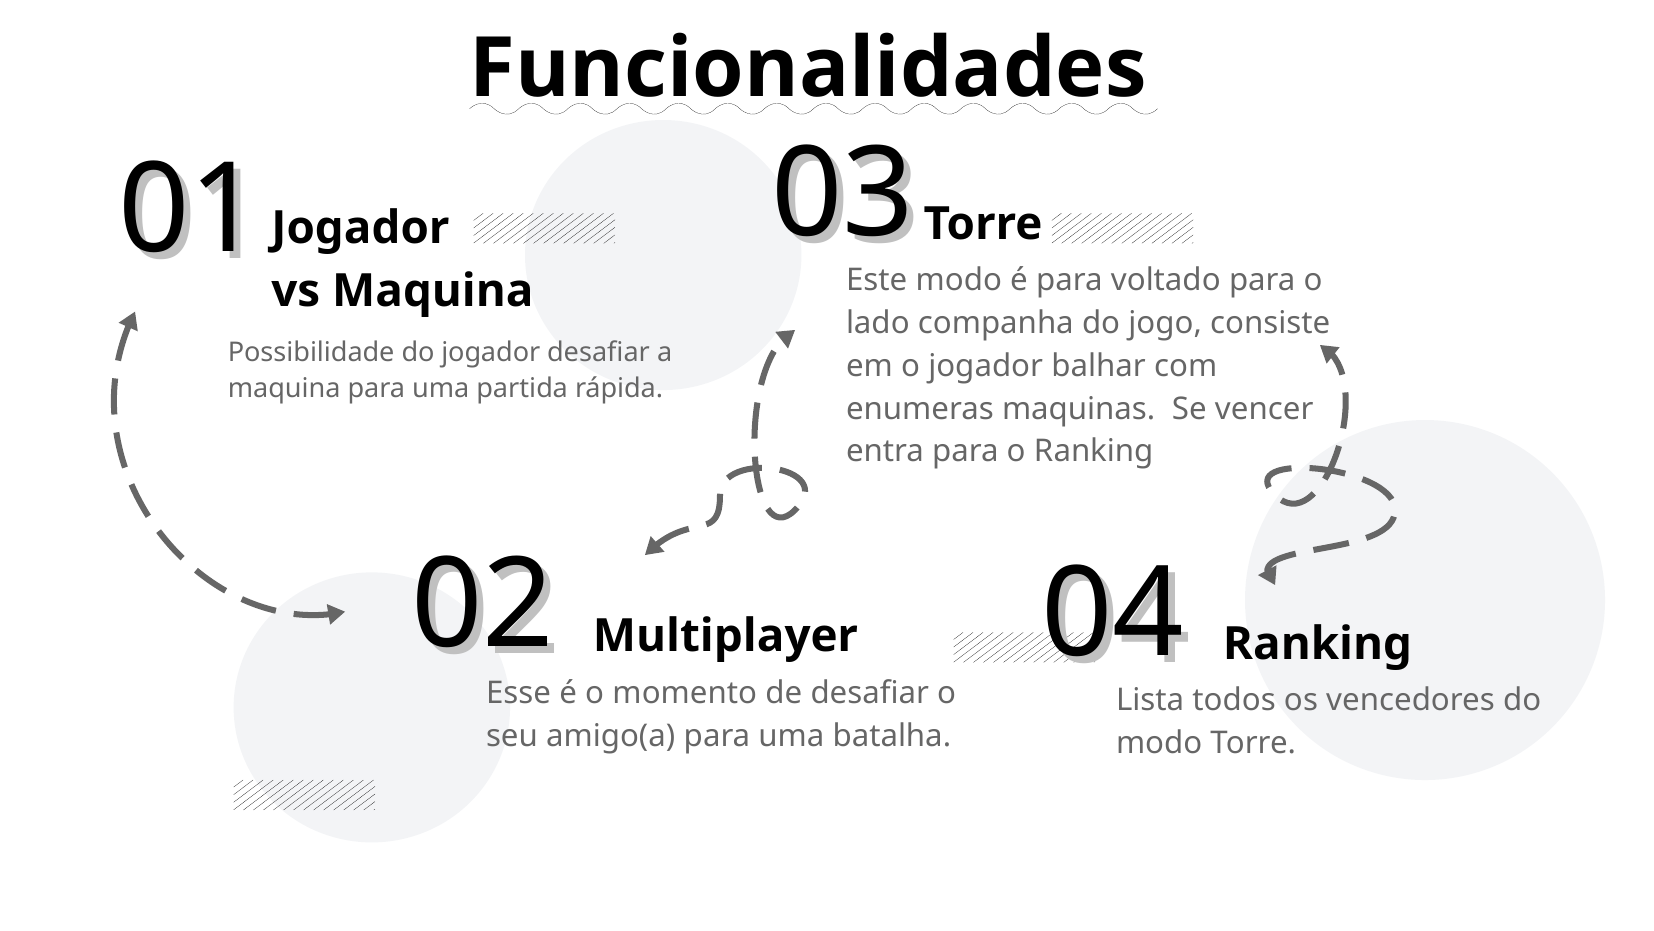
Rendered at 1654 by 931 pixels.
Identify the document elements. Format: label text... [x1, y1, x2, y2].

text_box 03 [756, 154, 937, 281]
text_box Torre [937, 182, 1164, 261]
text_box Multiplayer [578, 595, 886, 735]
text_box Esse é o momento de desafiar o seu amigo(a) para uma batalha. [471, 662, 997, 849]
text_box 04 [1026, 514, 1207, 701]
text_box 01 [103, 109, 284, 296]
text_box Este modo é para voltado para o lado companha do jogo, consiste em o jogador balhar com enumeras maquinas. Se vencer entra para o Ranking [831, 250, 1357, 479]
text_box Funcionalidades [454, 0, 1369, 154]
text_box Ranking [1208, 602, 1464, 681]
text_box Possibilidade do jogador desafiar a maquina para uma partida rápida. [213, 324, 739, 511]
text_box Jogador vs Maquina [256, 187, 555, 390]
text_box Lista todos os vencedores do modo Torre. [1101, 670, 1627, 856]
text_box 02 [396, 505, 577, 691]
